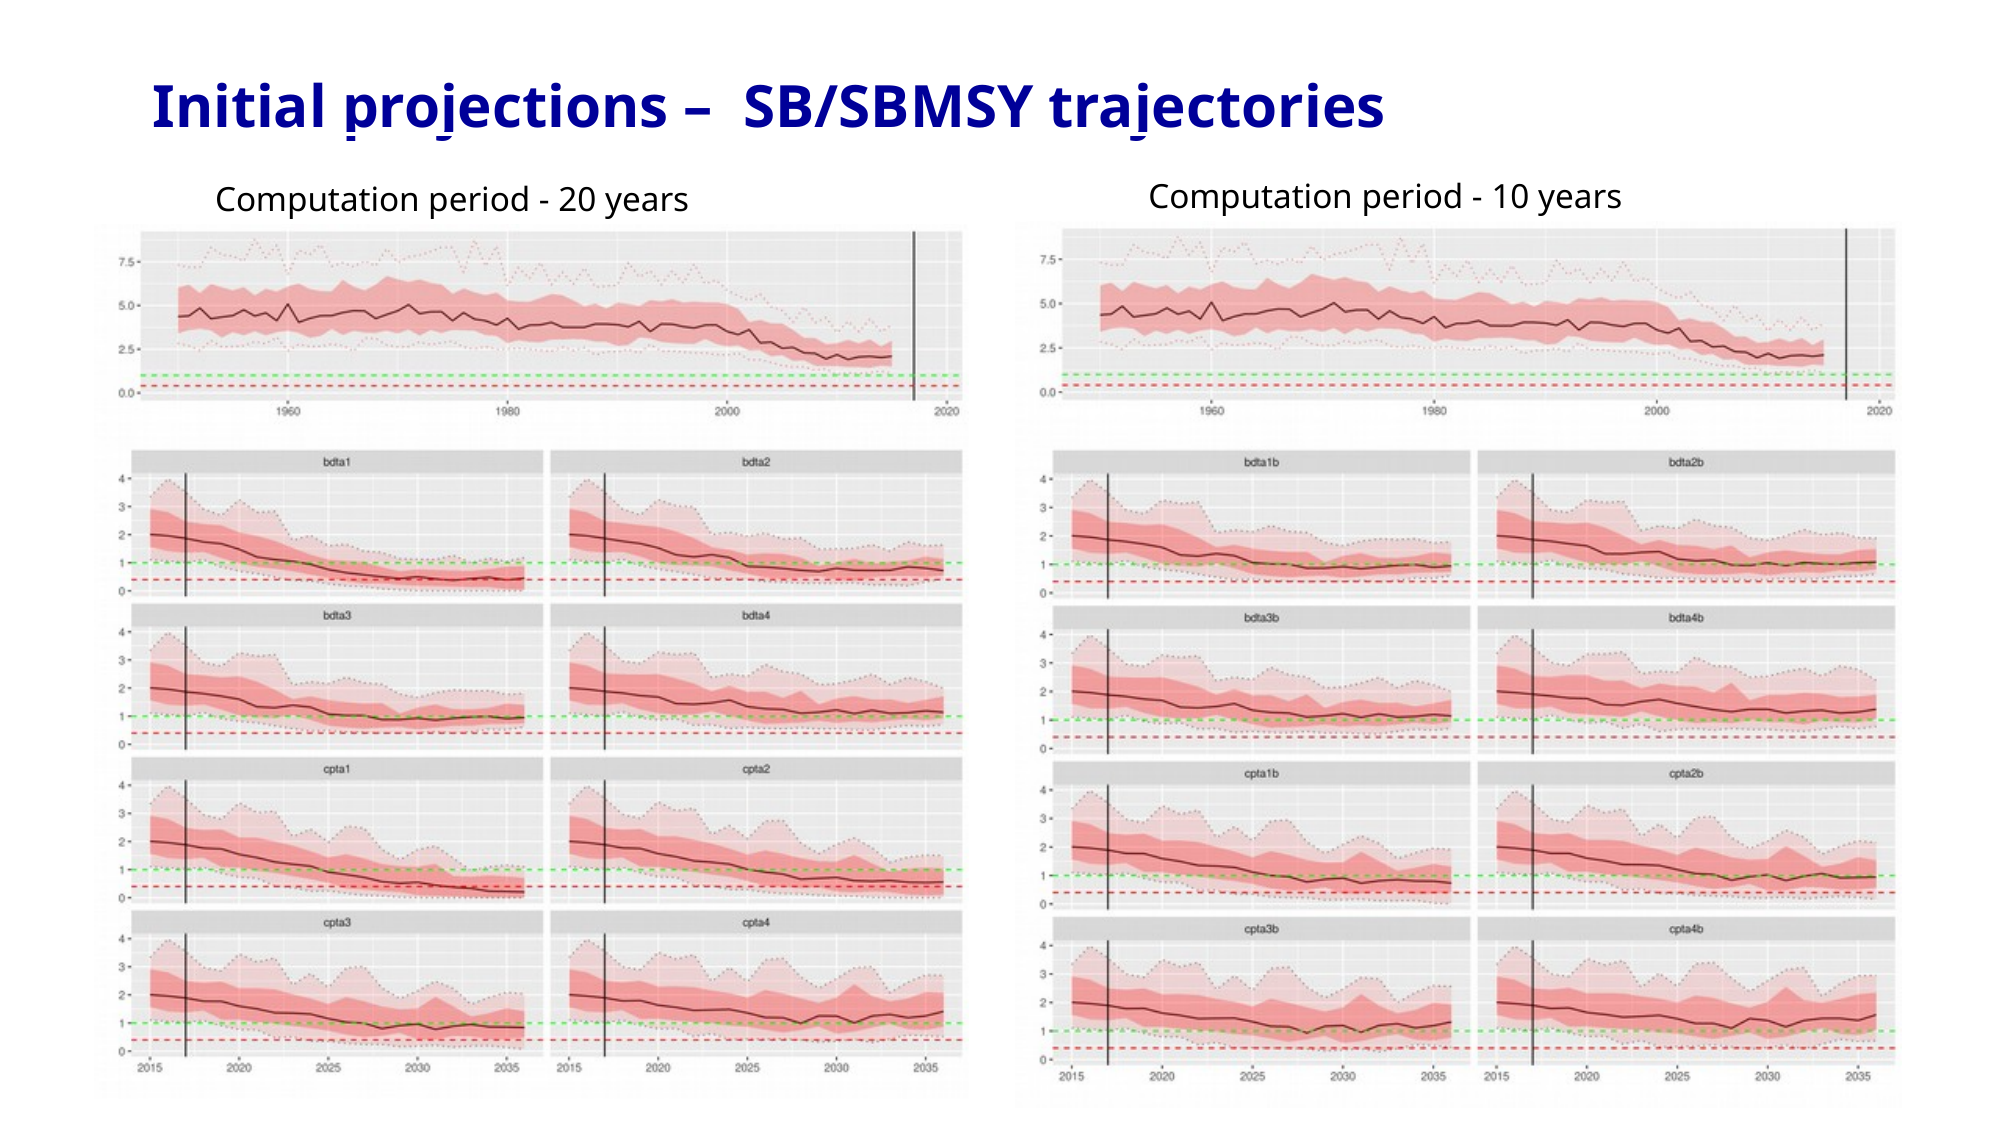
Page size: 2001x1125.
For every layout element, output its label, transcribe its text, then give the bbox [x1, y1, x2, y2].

text_box Computation period - 20 years [153, 168, 981, 225]
text_box Initial projections – SB/SBMSY trajectories [137, 0, 1863, 218]
picture [1015, 221, 1902, 1108]
text_box Computation period - 10 years [1086, 166, 1914, 222]
picture [94, 224, 969, 1099]
